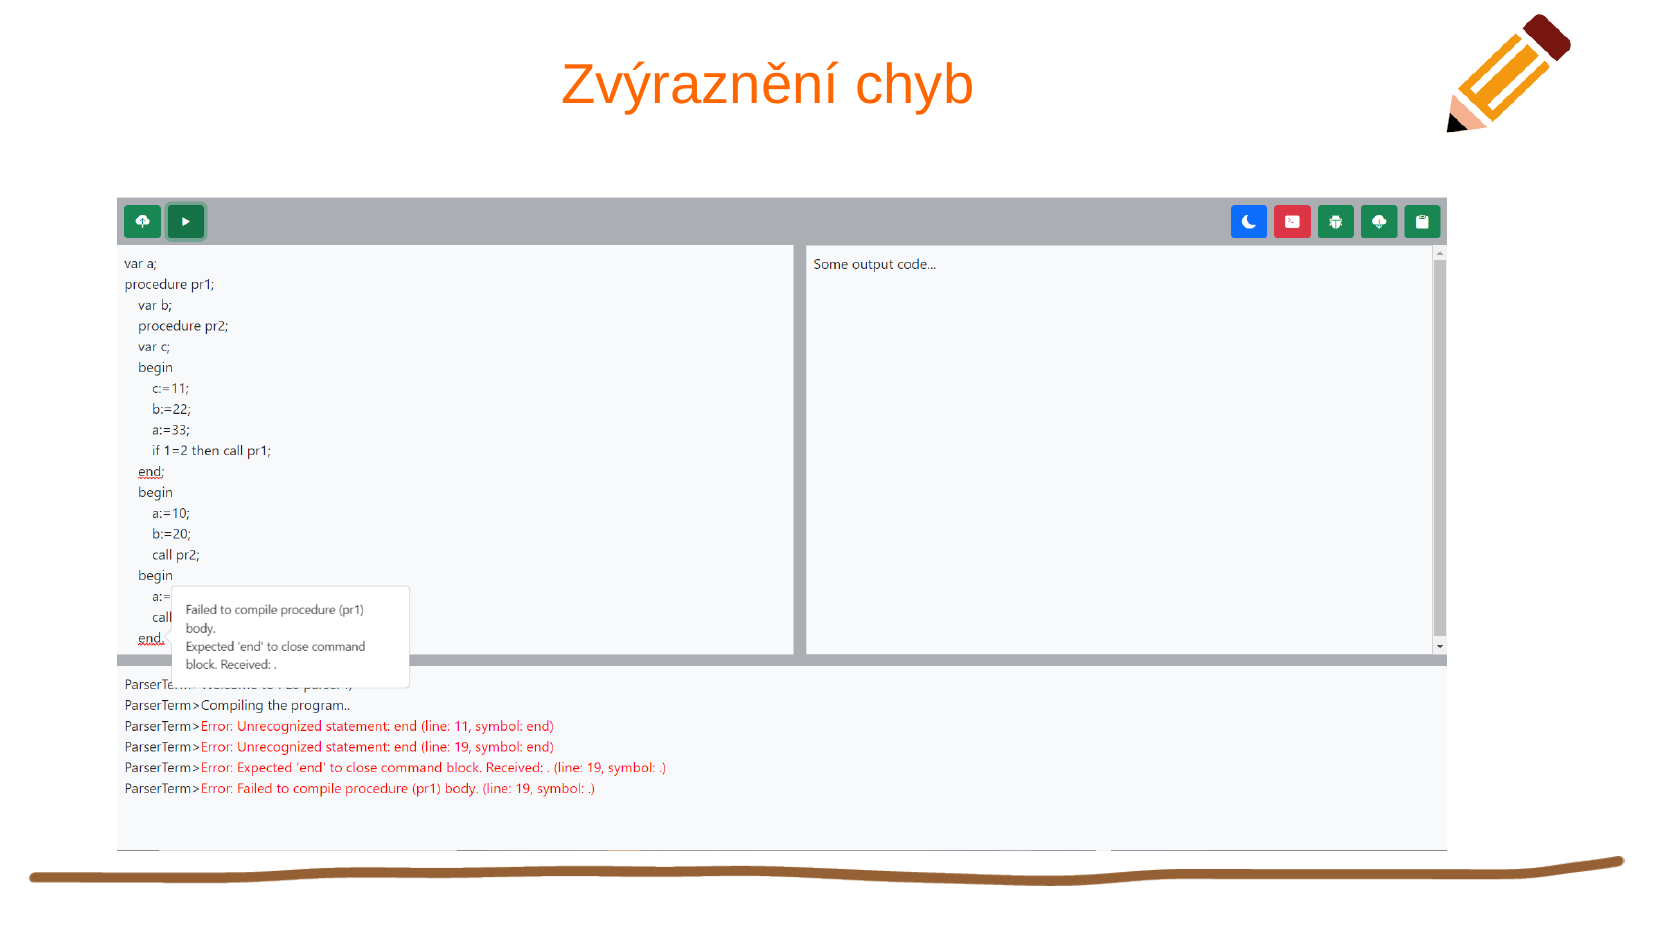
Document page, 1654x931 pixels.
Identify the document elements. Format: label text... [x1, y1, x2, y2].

picture [117, 197, 1447, 851]
title Zvýraznění chyb [88, 29, 1447, 133]
